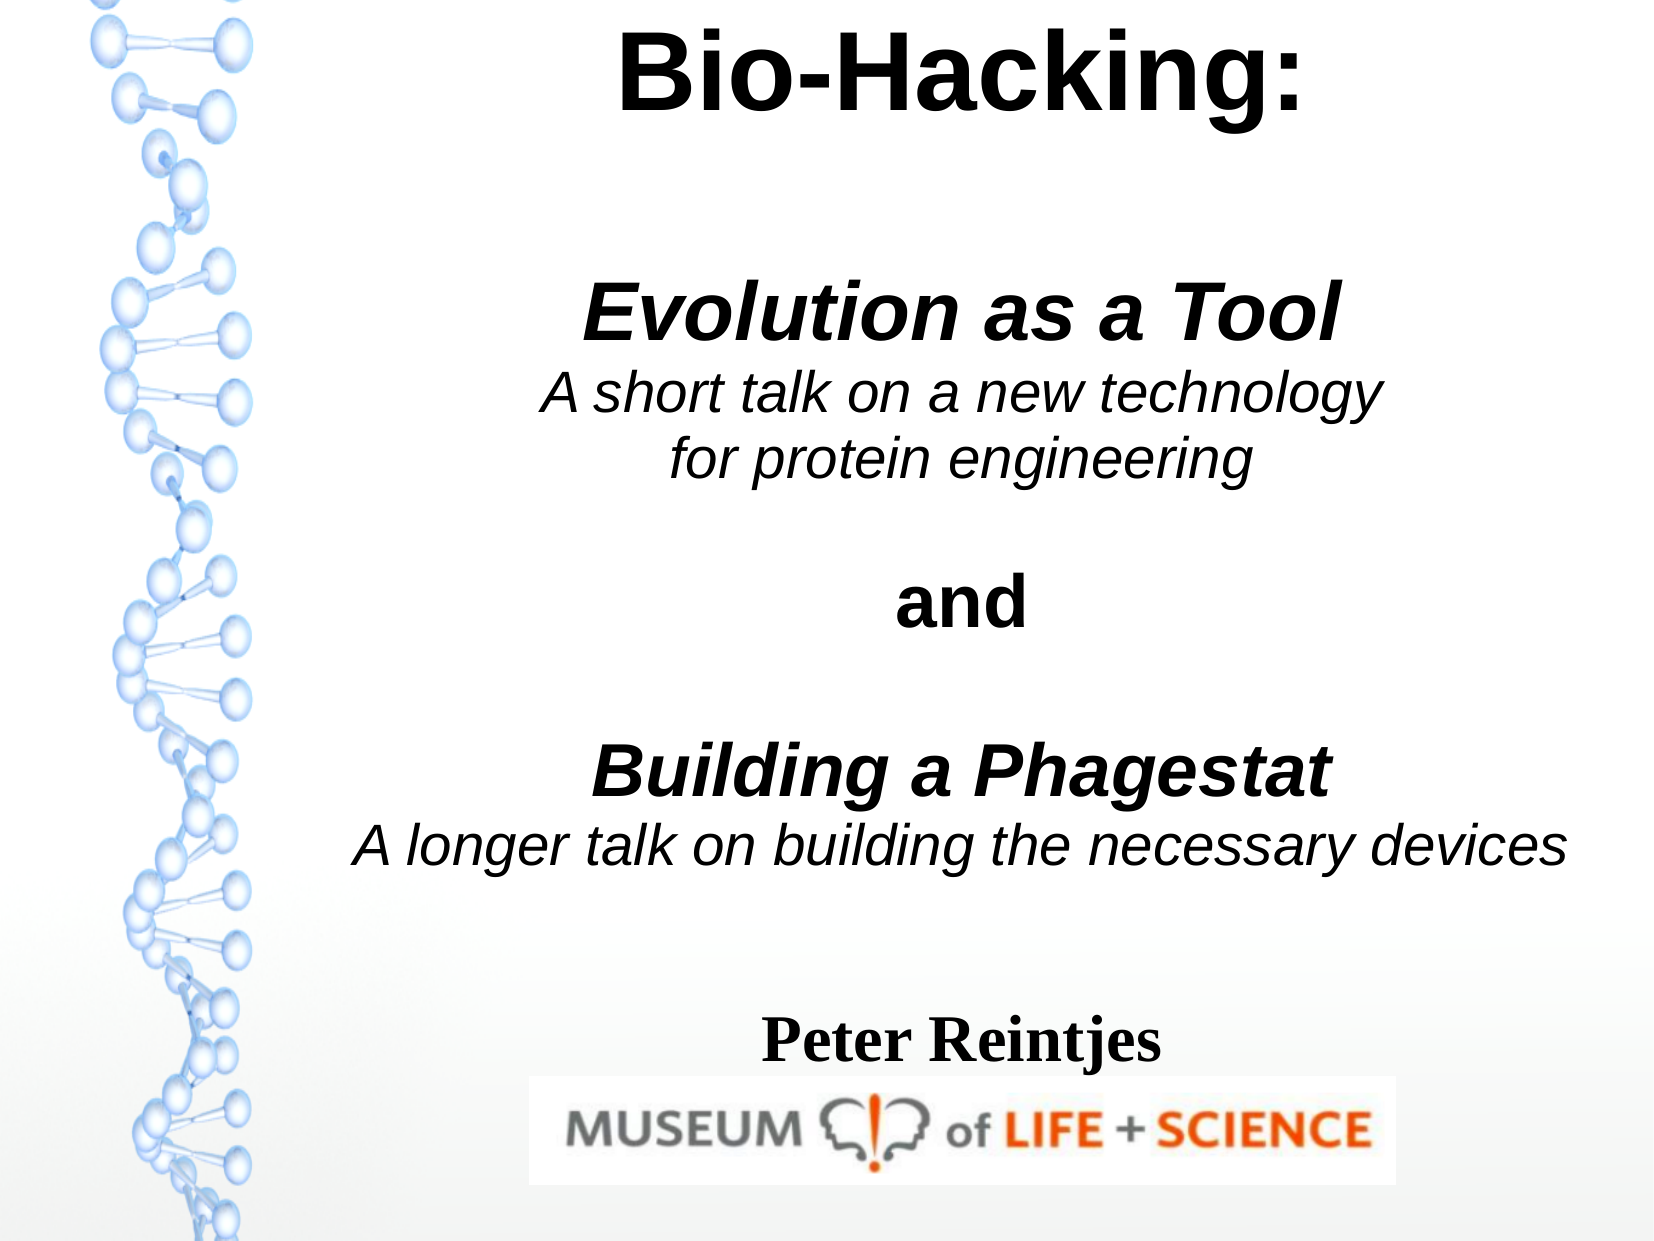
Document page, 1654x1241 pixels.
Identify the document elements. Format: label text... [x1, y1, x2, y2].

picture [0, 0, 1654, 1241]
subtitle Bio-Hacking: Evolution as a Tool A short talk on a new technology for protein engineering and Building a Phagestat A longer talk on building the necessary devices Peter Reintjes [274, 90, 1651, 991]
